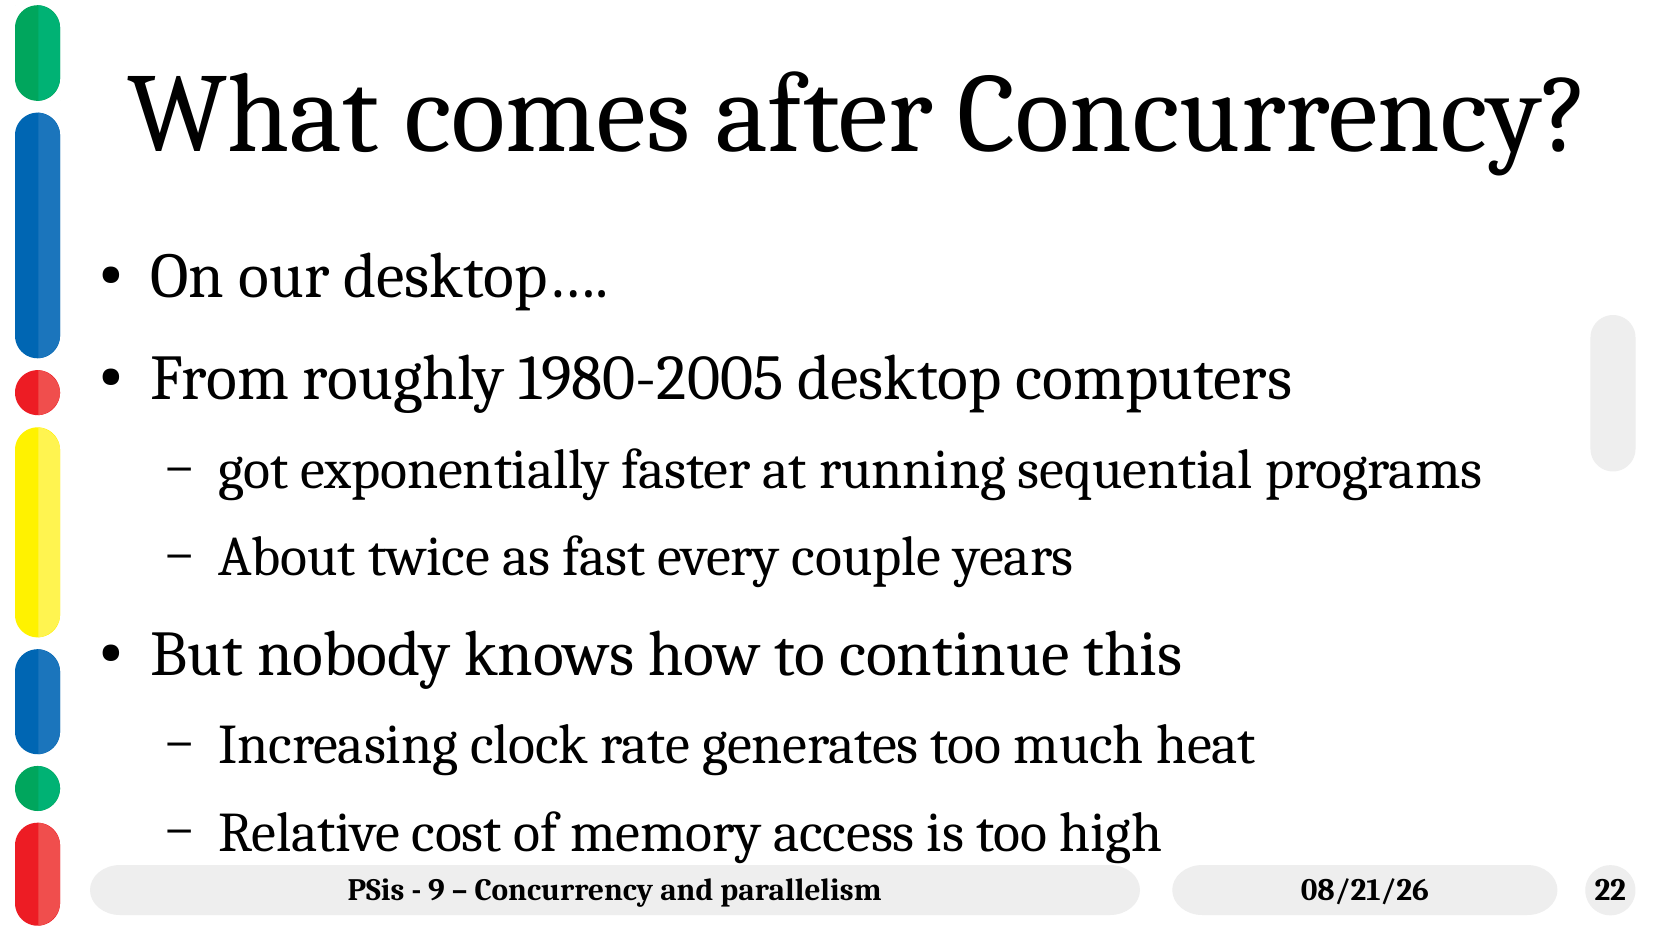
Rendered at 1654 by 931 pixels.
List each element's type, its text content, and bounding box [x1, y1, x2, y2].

title What comes after Concurrency? [82, 37, 1636, 193]
list On our desktop…. From roughly 1980-2005 desktop computers got exponentially faster at running sequential programs About twice as fast every couple years But nobody knows how to continue this Increasing clock rate generates too much heat Relative cost of memory access is too high [82, 240, 1571, 866]
